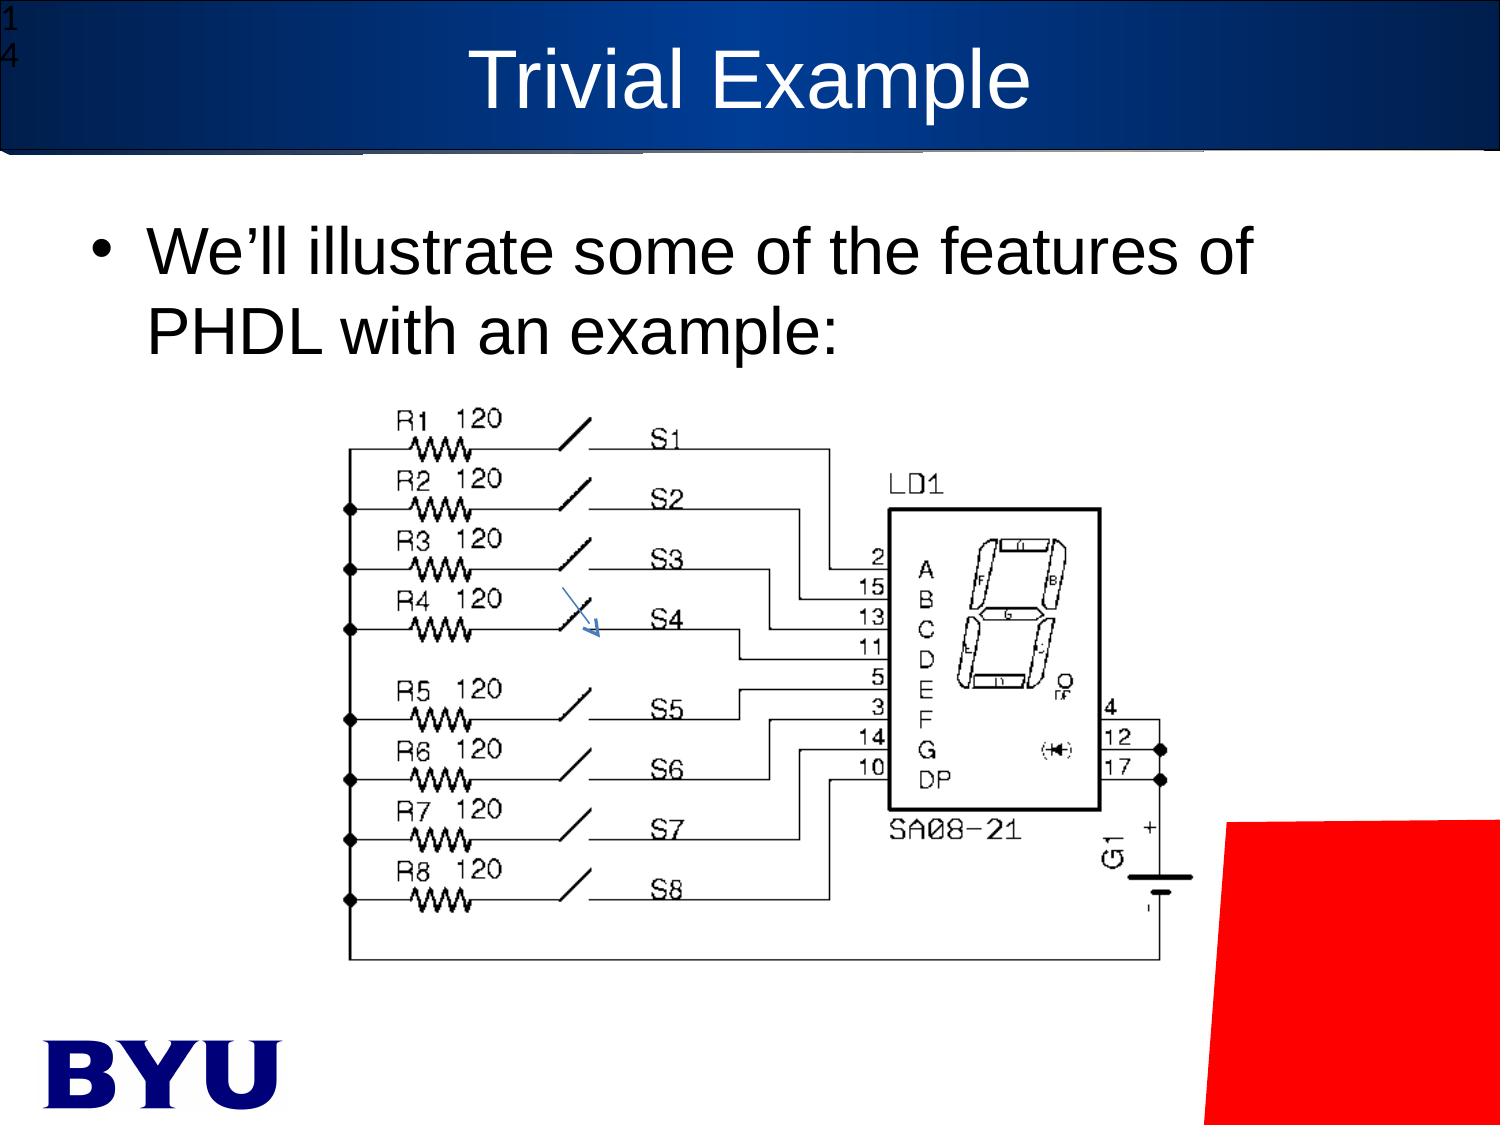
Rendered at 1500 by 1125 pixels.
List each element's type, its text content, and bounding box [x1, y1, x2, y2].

list We’ll illustrate some of the features of PHDL with an example: [75, 200, 1425, 1013]
title Trivial Example [75, 0, 1425, 150]
picture [37, 1039, 288, 1111]
picture [323, 390, 1200, 988]
text_box [1203, 819, 1500, 1125]
